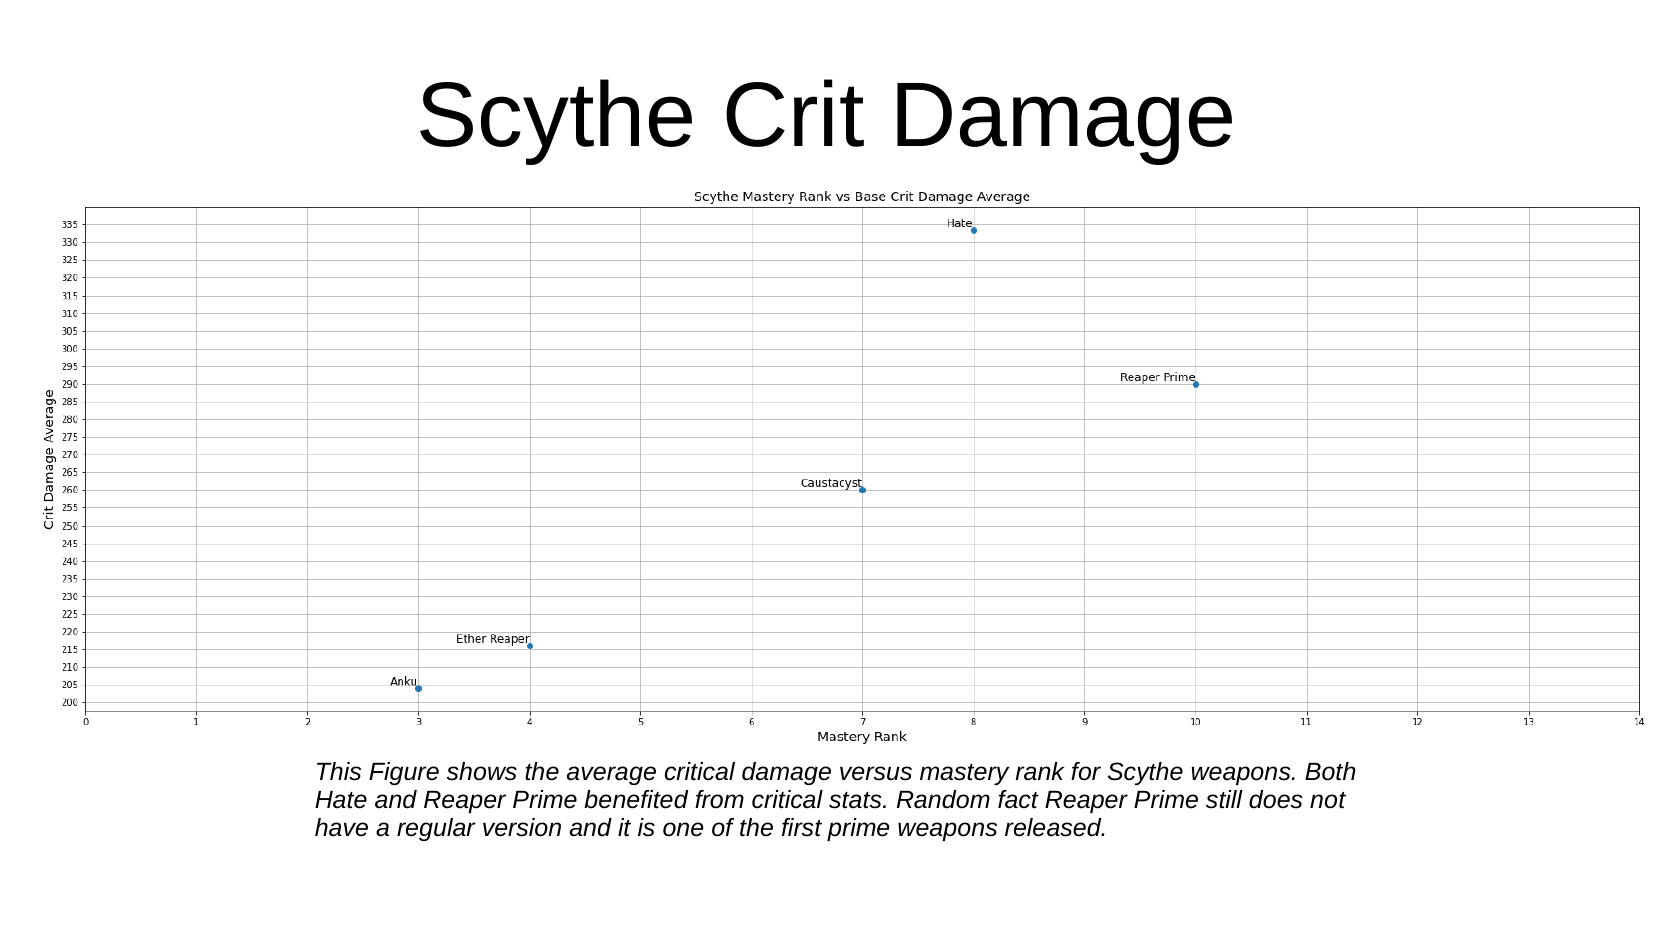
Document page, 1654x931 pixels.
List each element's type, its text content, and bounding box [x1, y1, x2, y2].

title Scythe Crit Damage [82, 37, 1571, 184]
text_box This Figure shows the average critical damage versus mastery rank for Scythe weapons. Both Hate and Reaper Prime benefited from critical stats. Random fact Reaper Prime still does not have a regular version and it is one of the first prime weapons released. [300, 750, 1388, 863]
picture [37, 184, 1651, 751]
